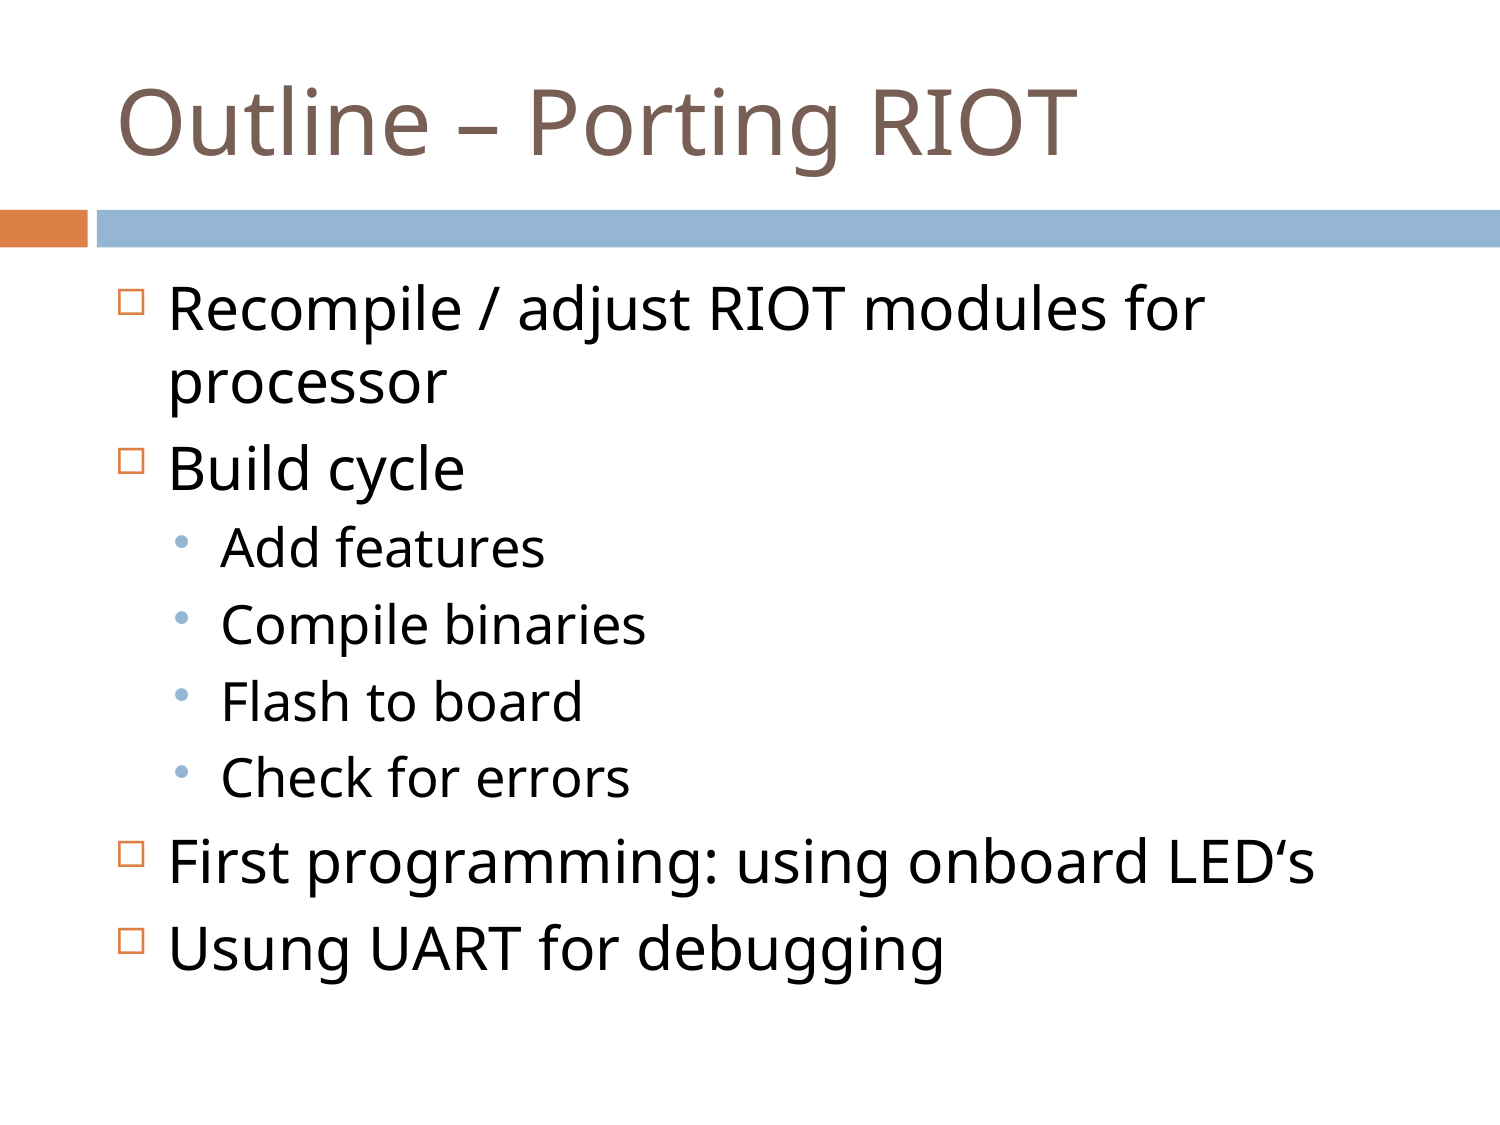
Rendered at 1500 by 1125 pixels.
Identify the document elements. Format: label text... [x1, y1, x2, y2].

title Outline – Porting RIOT [100, 37, 1438, 201]
list Recompile / adjust RIOT modules for processor Build cycle Add features Compile binaries Flash to board Check for errors First programming: using onboard LED‘s Usung UART for debugging [100, 262, 1438, 1001]
